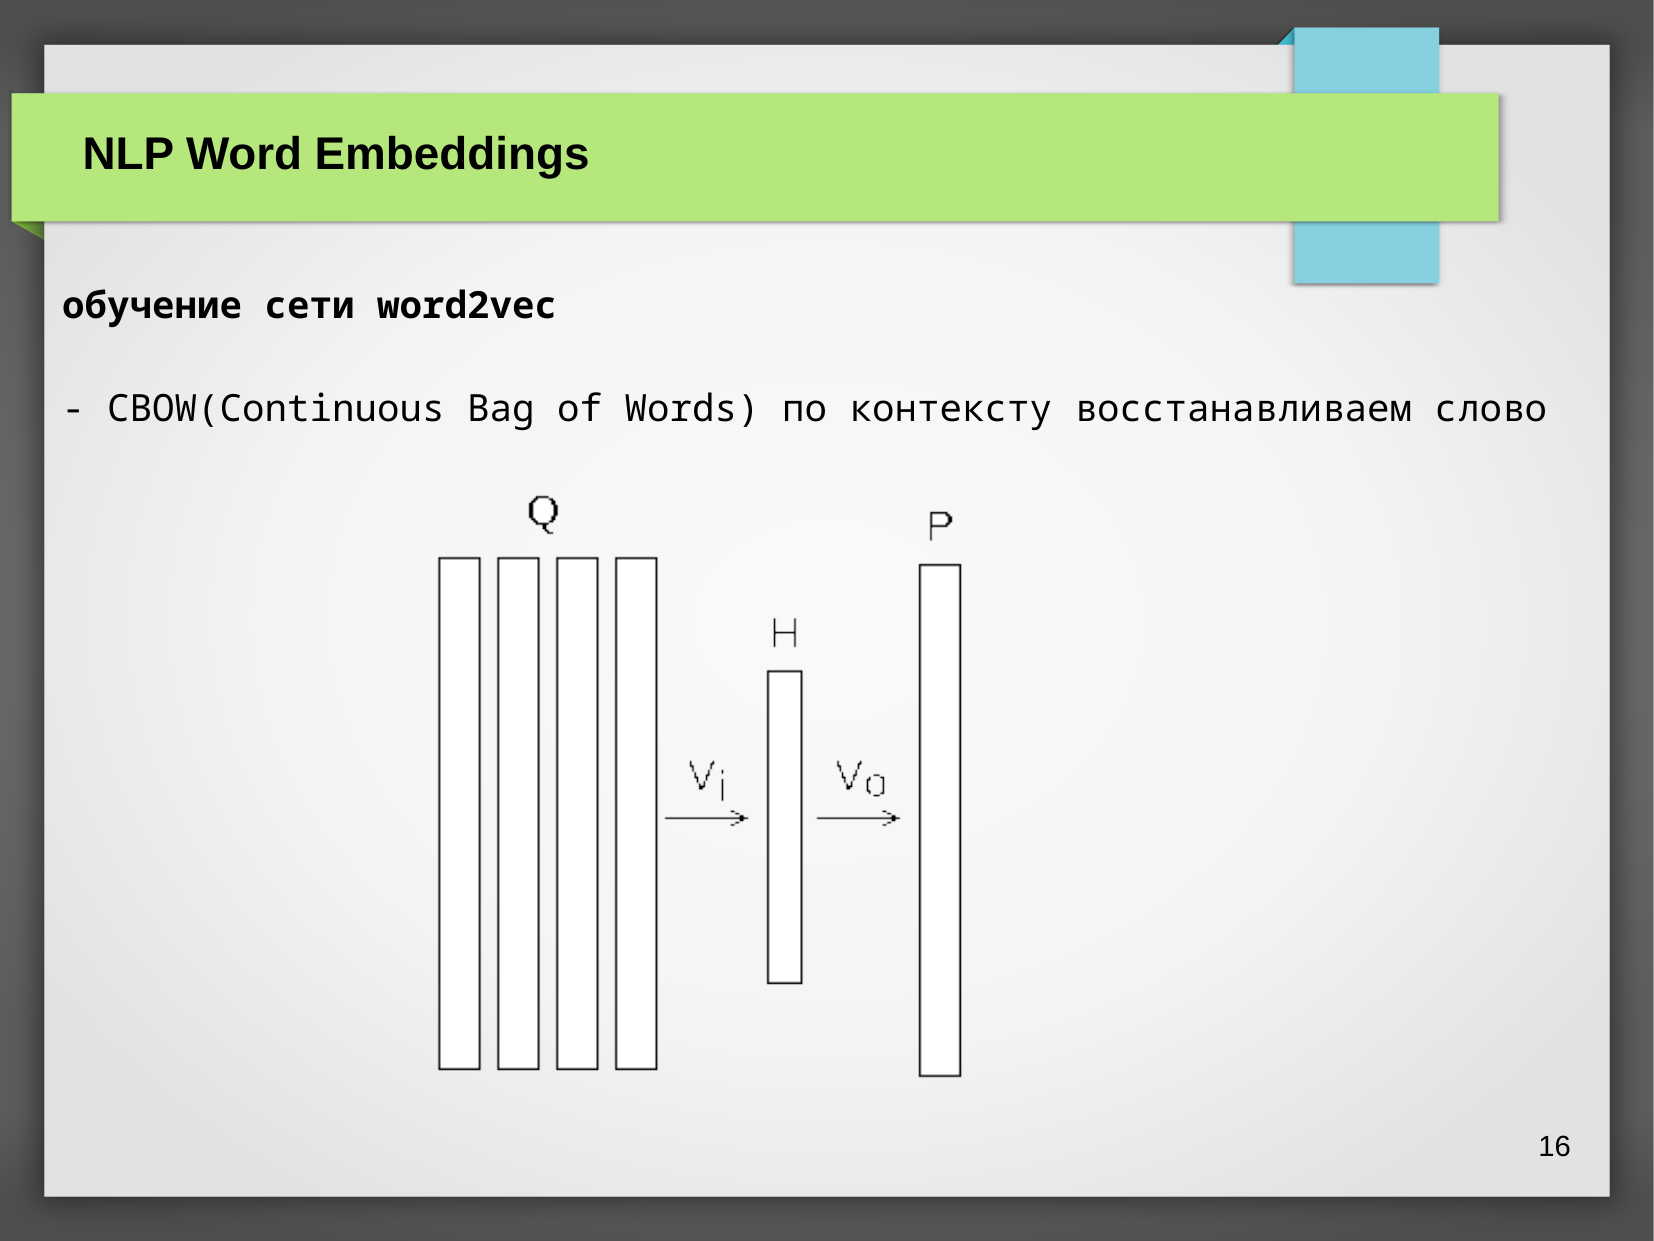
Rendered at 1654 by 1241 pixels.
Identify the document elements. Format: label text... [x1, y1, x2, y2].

picture [0, 0, 1654, 1241]
title NLP Word Embeddings [82, 113, 1406, 194]
text_box обучение сети word2vec - CBOW(Continuous Bag of Words) по контексту восстанавливаем слово [47, 271, 1607, 486]
